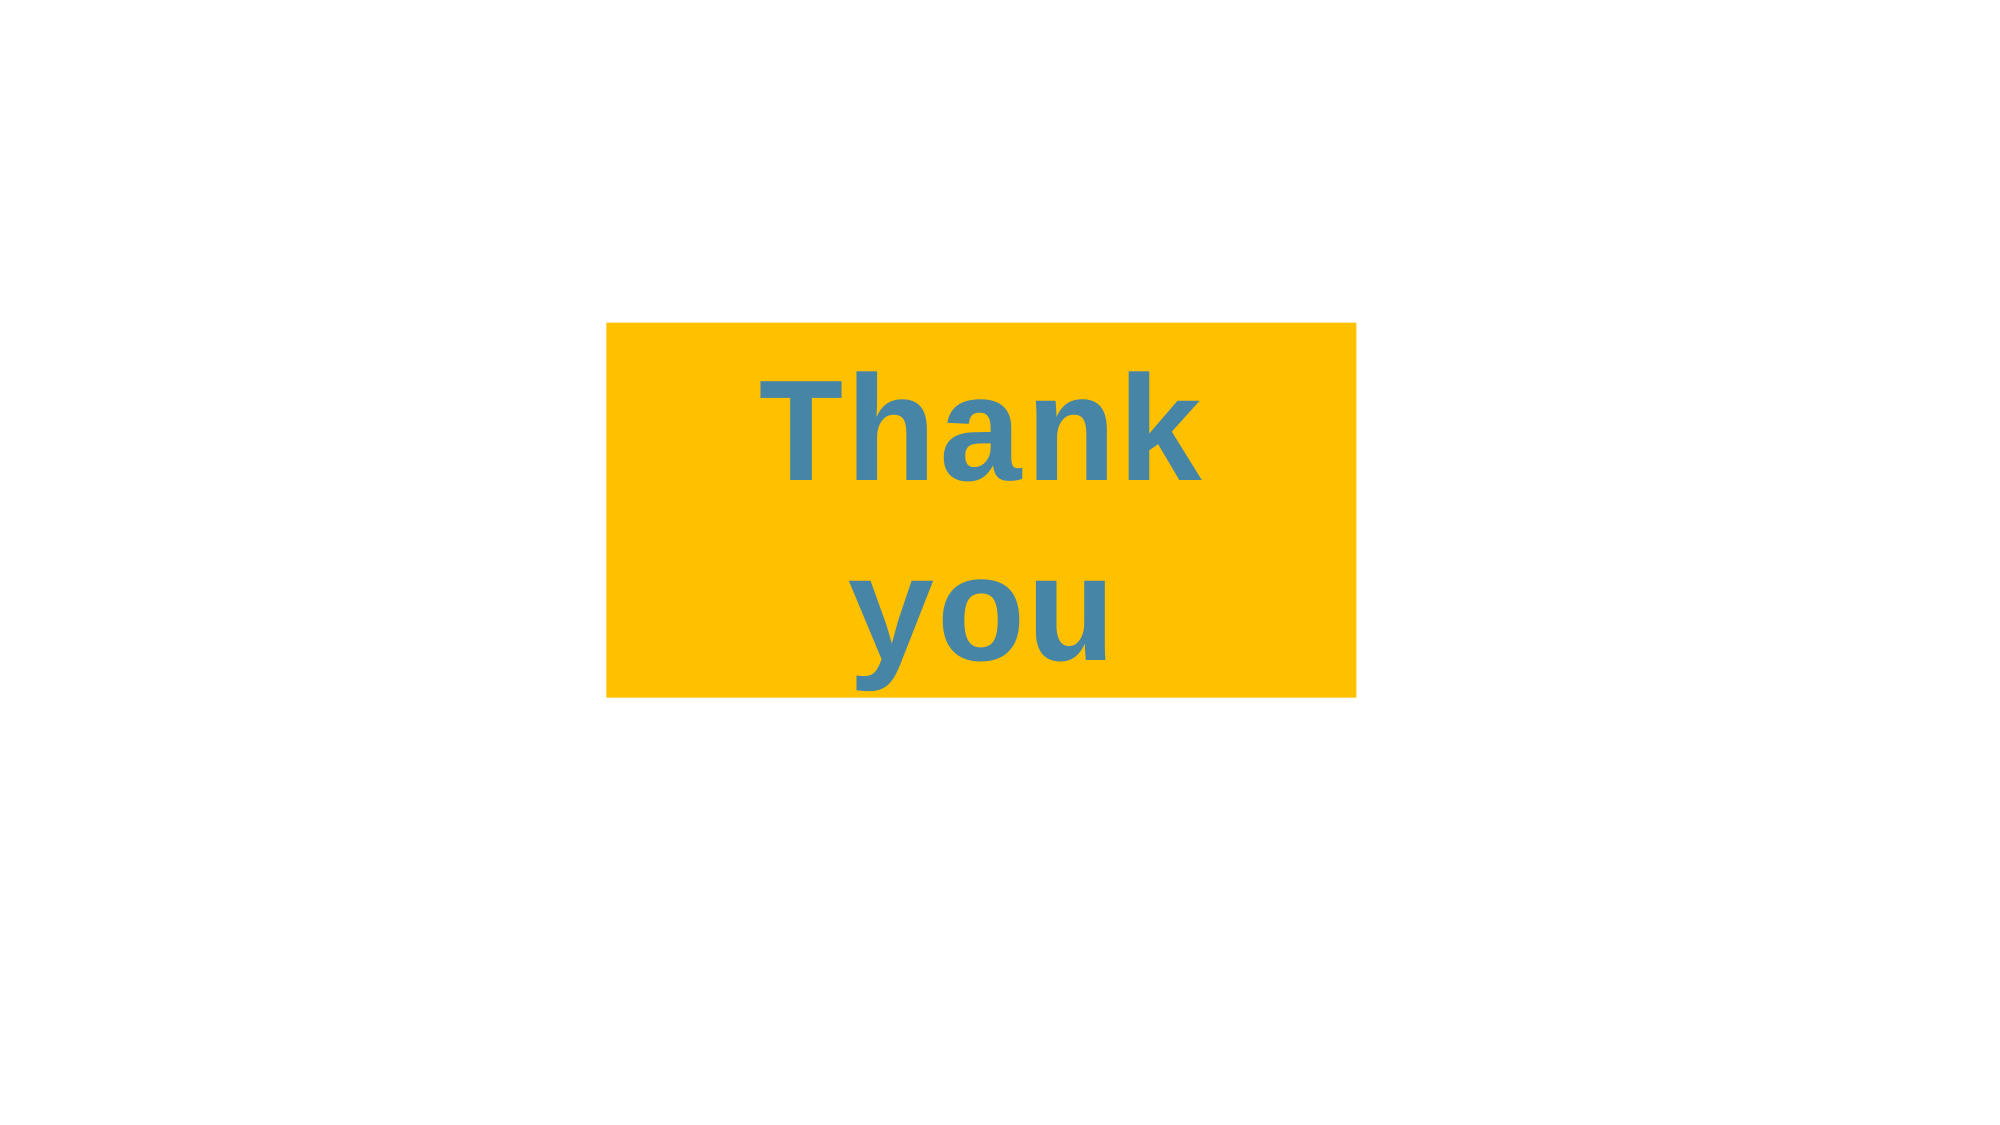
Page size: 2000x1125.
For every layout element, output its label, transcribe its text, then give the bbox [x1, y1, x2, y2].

text_box Thank you [606, 322, 1357, 698]
